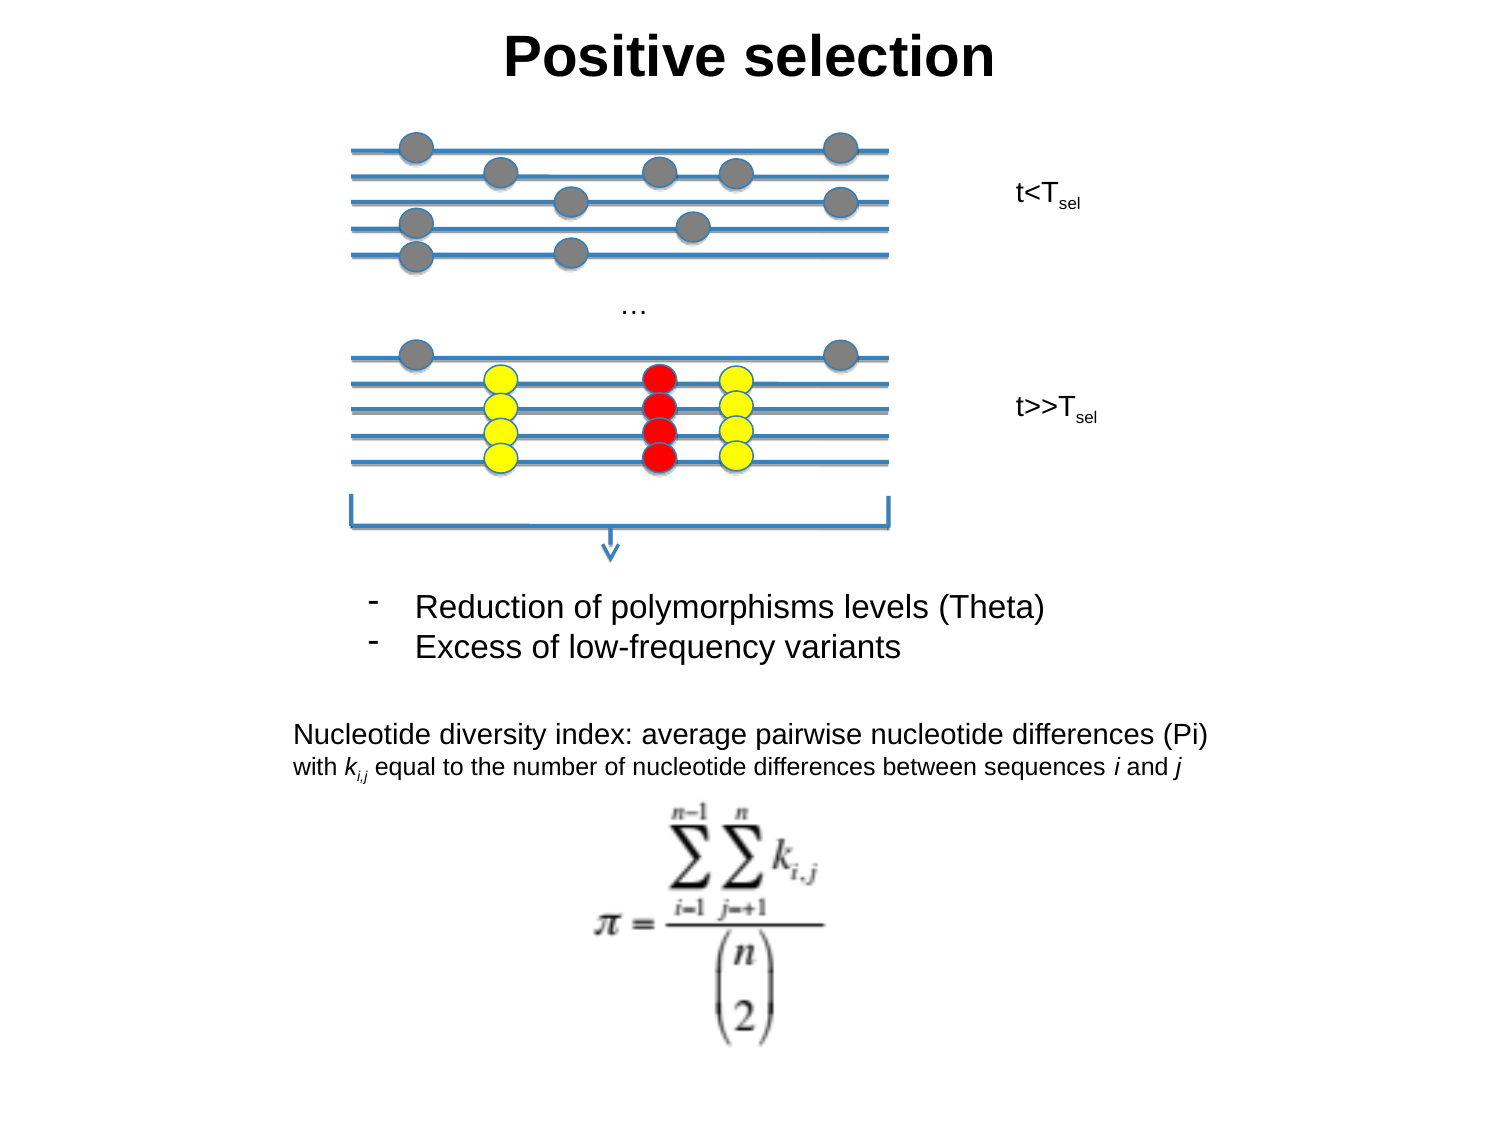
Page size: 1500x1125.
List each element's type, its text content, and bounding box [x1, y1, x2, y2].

text_box [823, 133, 858, 163]
text_box [399, 132, 434, 163]
text_box t<Tsel [1001, 165, 1163, 221]
text_box [554, 238, 589, 268]
text_box Reduction of polymorphisms levels (Theta) Excess of low-frequency variants [353, 577, 1062, 673]
text_box Nucleotide diversity index: average pairwise nucleotide differences (Pi) with ki,j equal to the number of nucleotide differences between sequences i and j [278, 707, 1267, 792]
text_box [823, 187, 858, 218]
title Positive selection [75, 3, 1425, 103]
text_box [399, 340, 434, 370]
text_box … [604, 278, 664, 328]
text_box [554, 187, 589, 217]
text_box [823, 340, 858, 371]
text_box [719, 366, 754, 471]
picture [589, 793, 830, 1051]
text_box [484, 365, 518, 474]
text_box t>>Tsel [1001, 379, 1163, 435]
text_box [399, 241, 434, 272]
text_box [719, 158, 754, 189]
text_box [399, 208, 434, 239]
text_box [484, 157, 518, 188]
text_box [676, 212, 711, 242]
text_box [642, 364, 677, 473]
text_box [642, 157, 677, 188]
